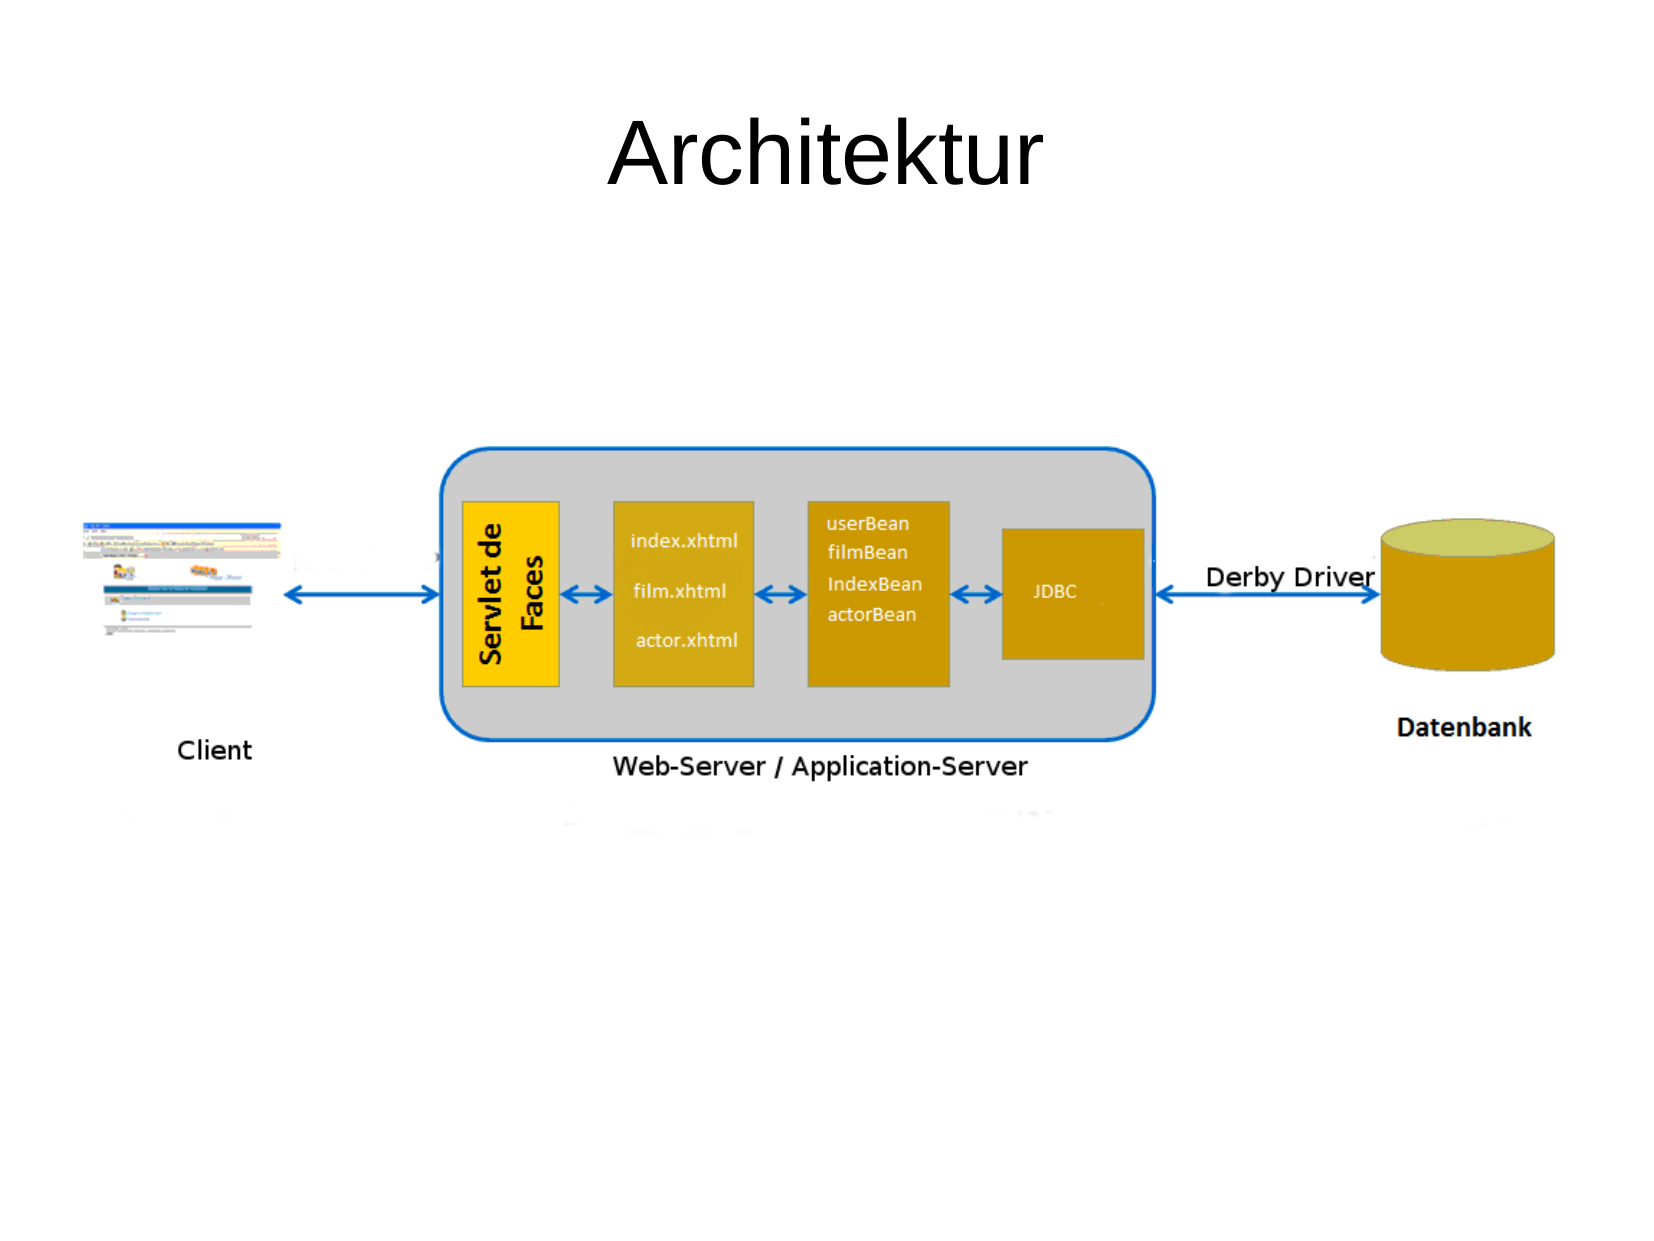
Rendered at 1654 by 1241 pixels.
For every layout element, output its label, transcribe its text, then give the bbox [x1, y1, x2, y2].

title Architektur [82, 49, 1571, 257]
picture [82, 445, 1571, 855]
